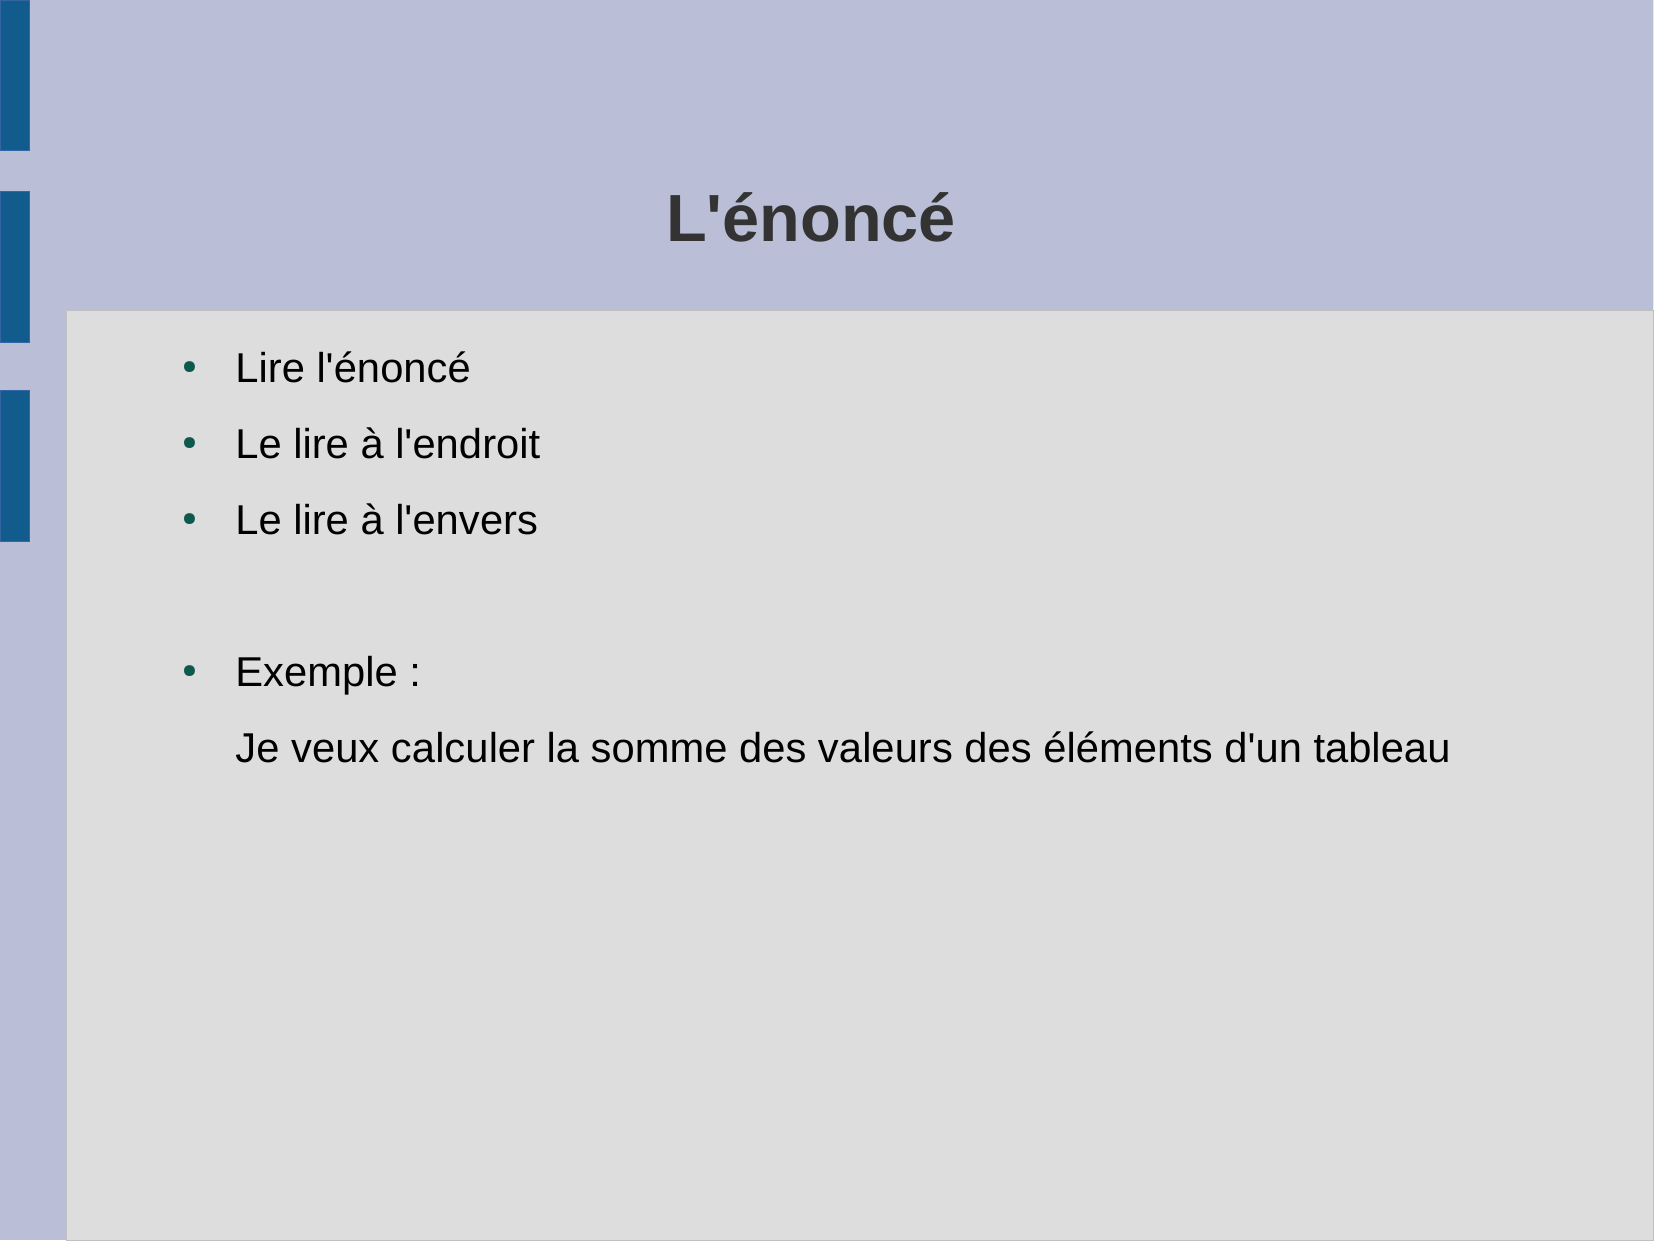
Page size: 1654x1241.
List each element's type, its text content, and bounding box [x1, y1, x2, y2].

list Lire l'énoncé Le lire à l'endroit Le lire à l'envers Exemple : Je veux calculer la somme des valeurs des éléments d'un tableau [152, 344, 1534, 1127]
title L'énoncé [88, 114, 1534, 322]
